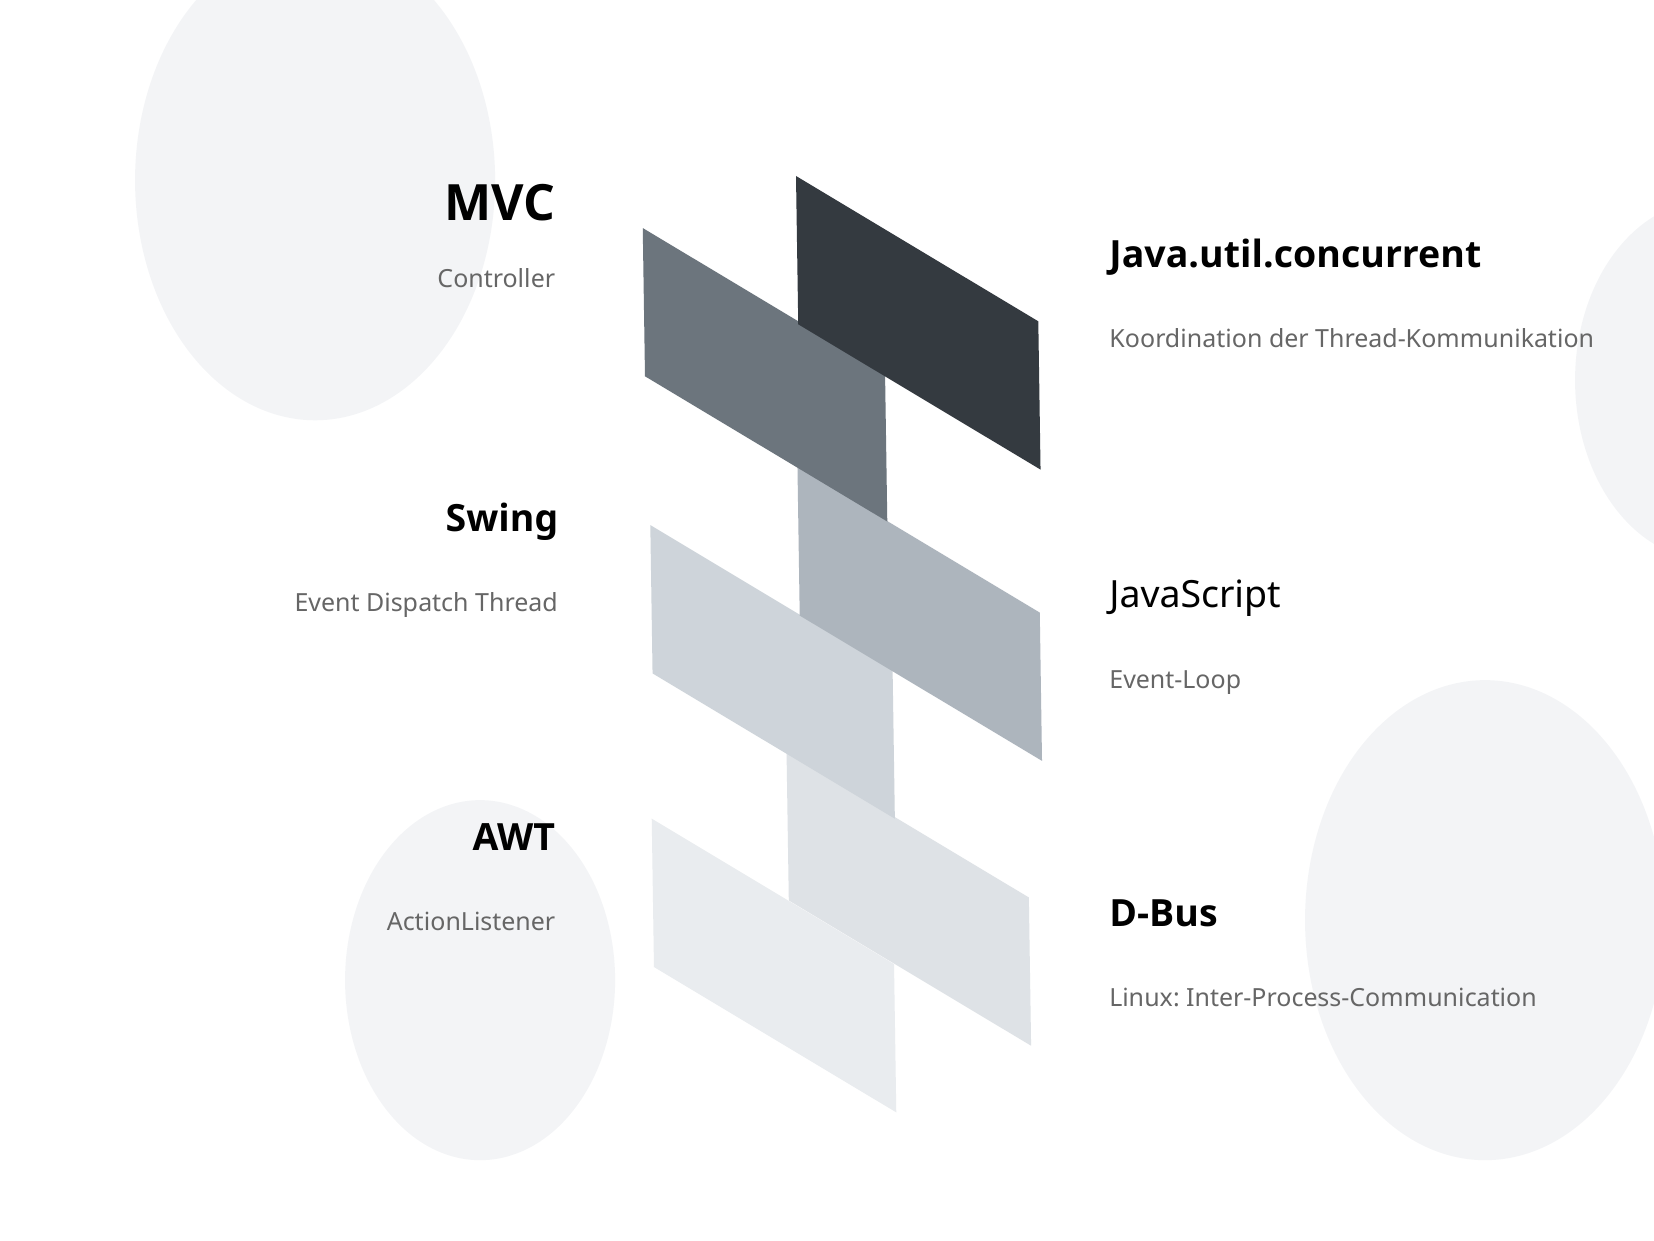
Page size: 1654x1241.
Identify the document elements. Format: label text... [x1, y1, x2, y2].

text_box JavaScript [1094, 560, 1425, 649]
text_box D-Bus [1094, 879, 1425, 968]
text_box Event Dispatch Thread [18, 577, 574, 810]
text_box Java.util.concurrent [1094, 219, 1536, 337]
text_box Swing [243, 483, 574, 572]
text_box ActionListener [15, 896, 571, 1060]
text_box Koordination der Thread-Kommunikation [1094, 313, 1650, 478]
text_box Linux: Inter-Process-Communication [1094, 972, 1650, 1137]
text_box Event-Loop [1094, 654, 1650, 818]
text_box MVC [240, 159, 571, 248]
text_box Controller [15, 253, 571, 418]
text_box AWT [240, 802, 571, 891]
